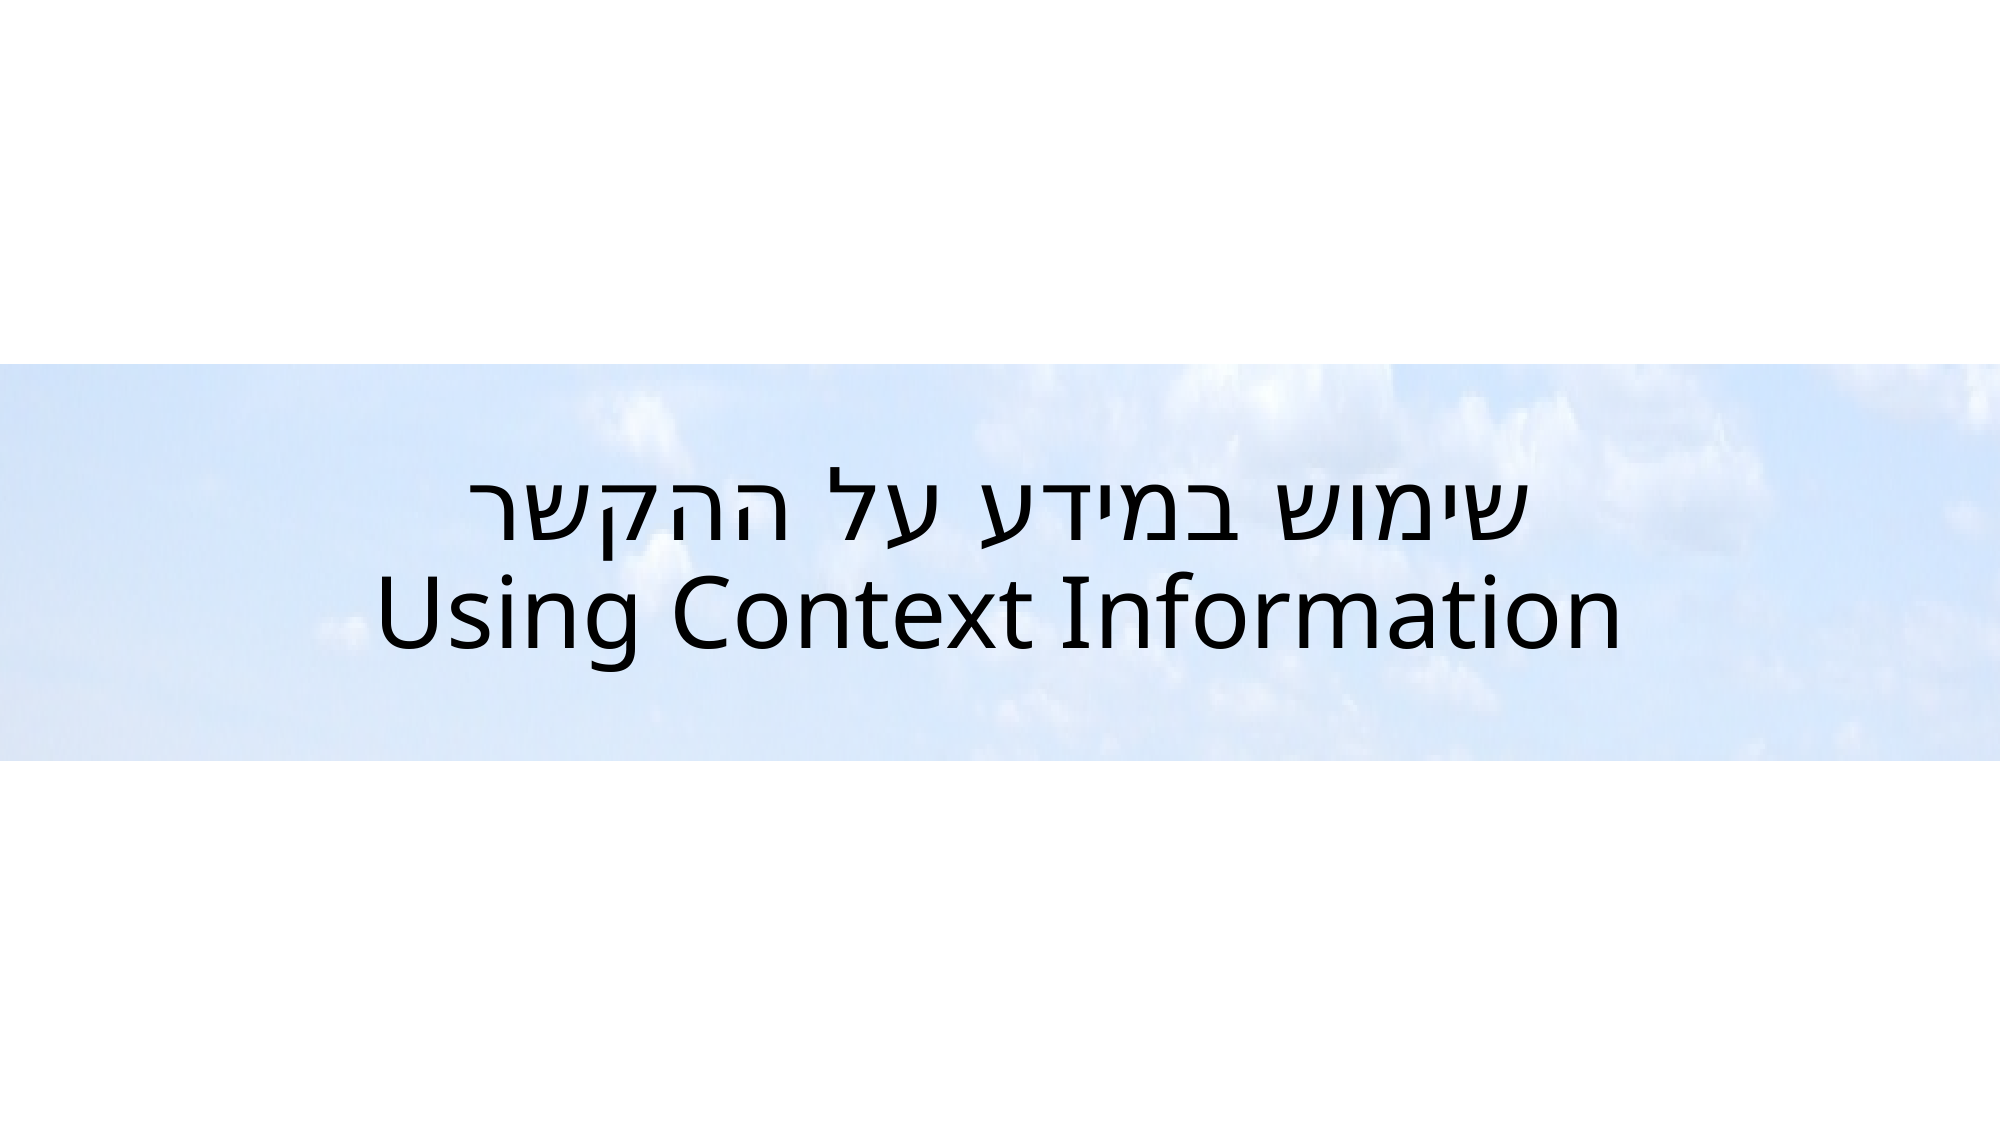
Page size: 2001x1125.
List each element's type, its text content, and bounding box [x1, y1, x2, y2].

title שימוש במידע על ההקשר Using Context Information [0, 496, 2000, 629]
